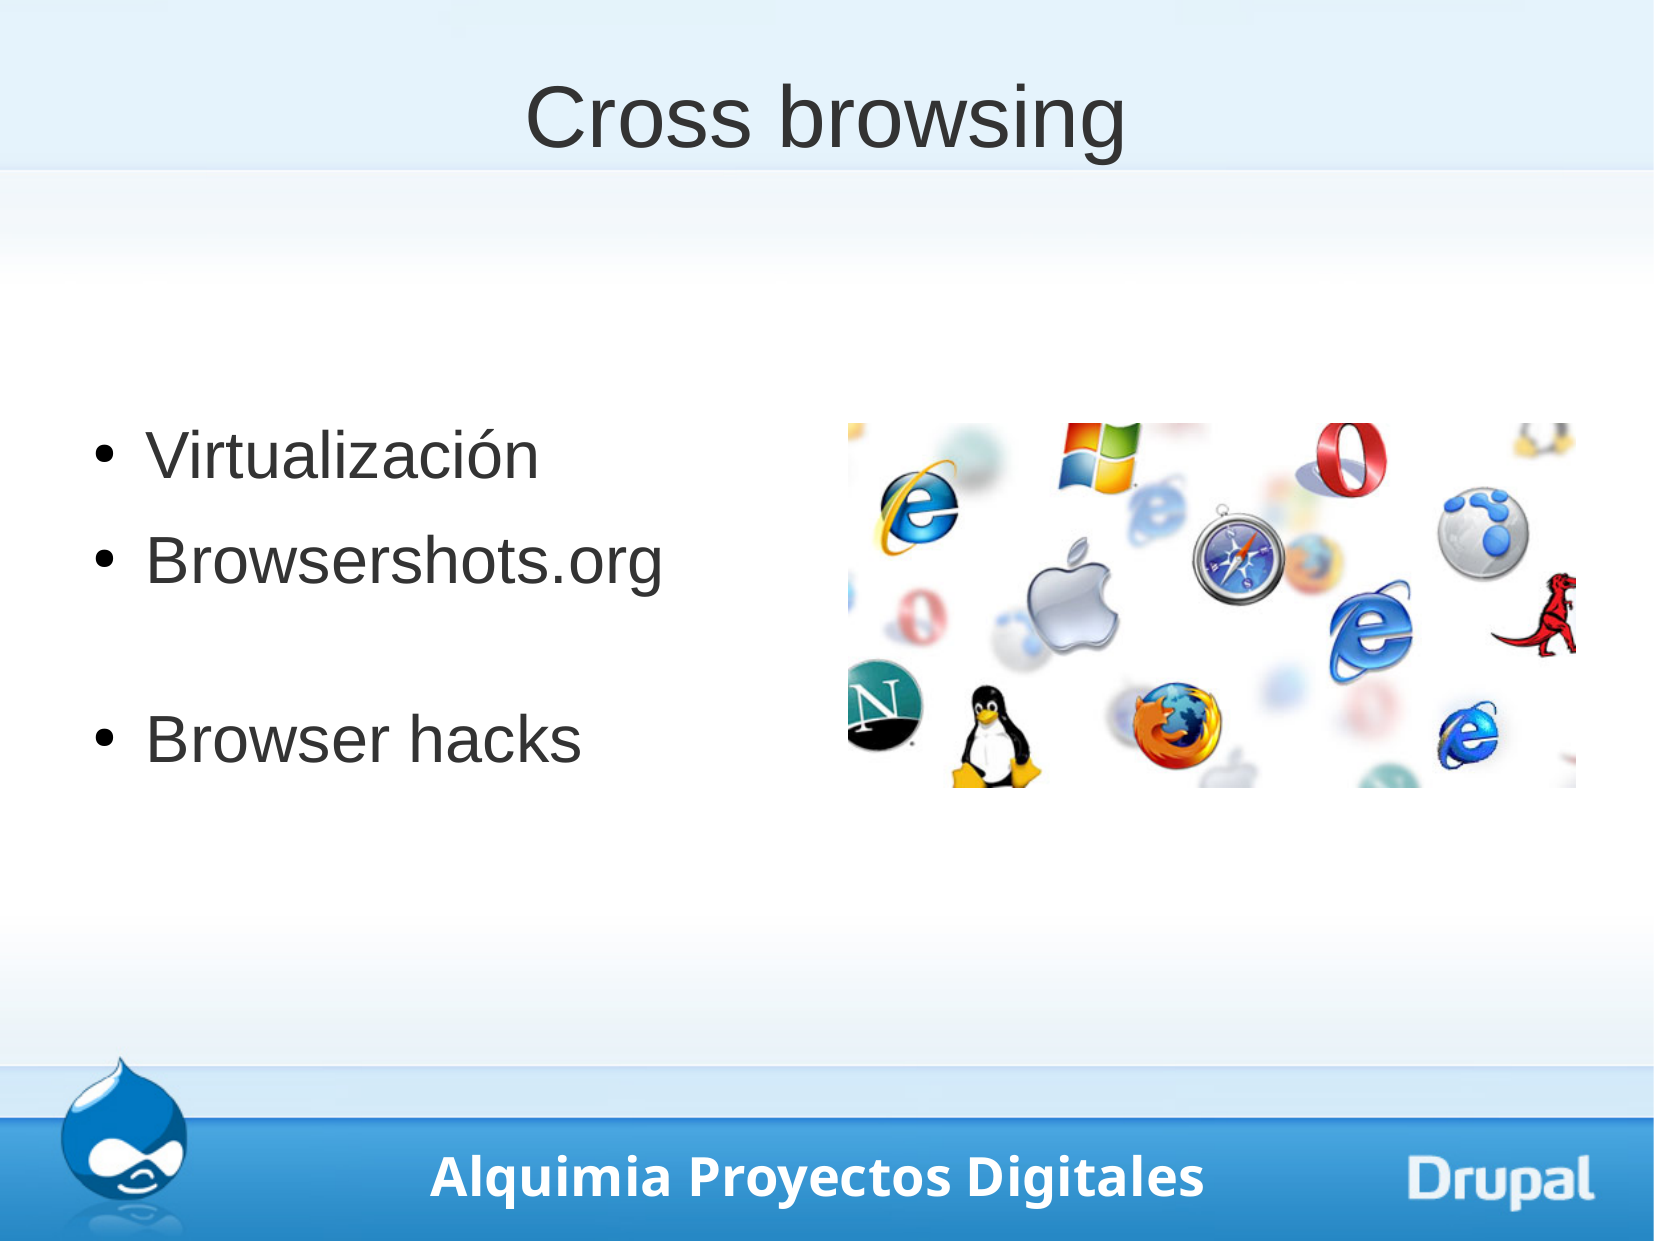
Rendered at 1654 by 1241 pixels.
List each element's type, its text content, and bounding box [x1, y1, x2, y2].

title Cross browsing [82, 23, 1571, 212]
picture [0, 0, 1654, 1241]
text_box Alquimia Proyectos Digitales [355, 1119, 1281, 1232]
list Virtualización Browsershots.org Browser hacks [75, 418, 802, 788]
